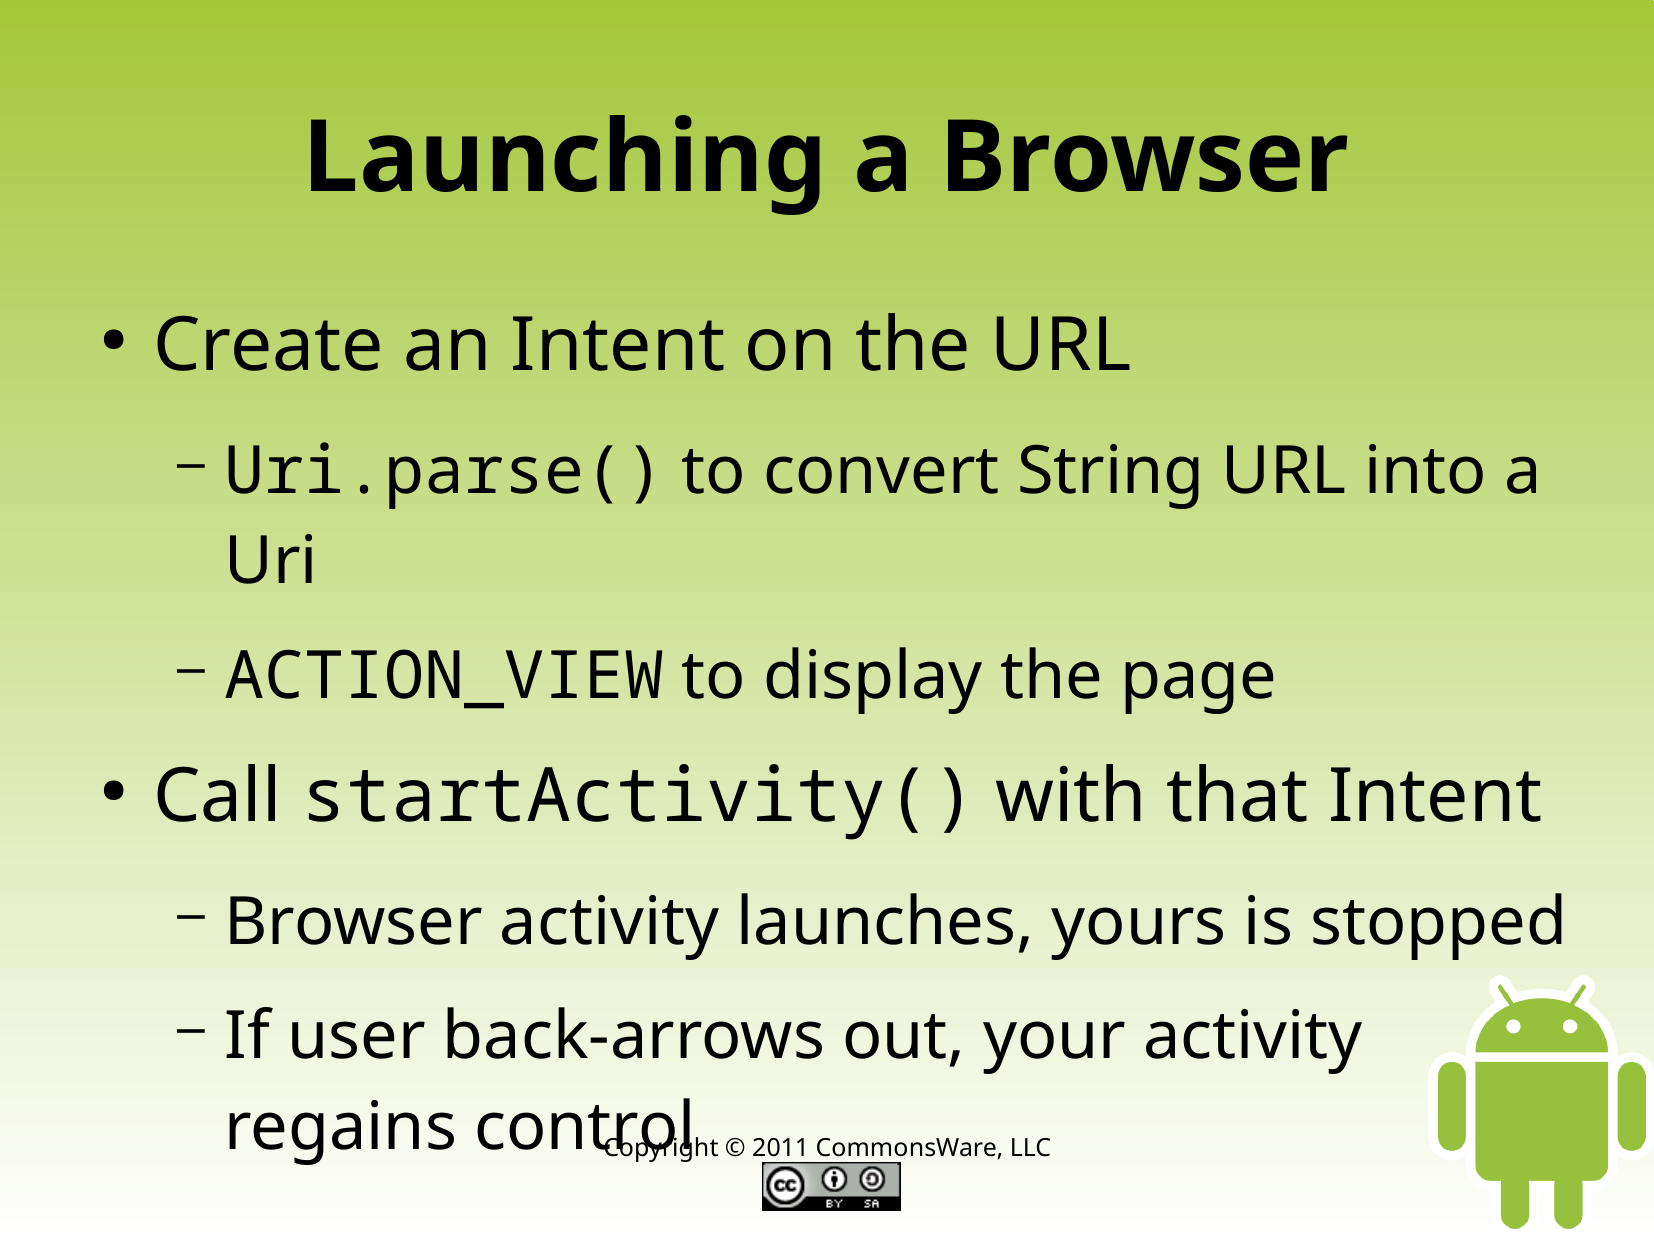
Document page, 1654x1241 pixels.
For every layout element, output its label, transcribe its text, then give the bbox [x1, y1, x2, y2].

picture [762, 1162, 901, 1211]
list Create an Intent on the URL Uri.parse() to convert String URL into a Uri ACTION_VIEW to display the page Call startActivity() with that Intent Browser activity launches, yours is stopped If user back-arrows out, your activity regains control [82, 290, 1571, 1126]
title Launching a Browser [82, 49, 1571, 257]
picture [1428, 975, 1654, 1238]
